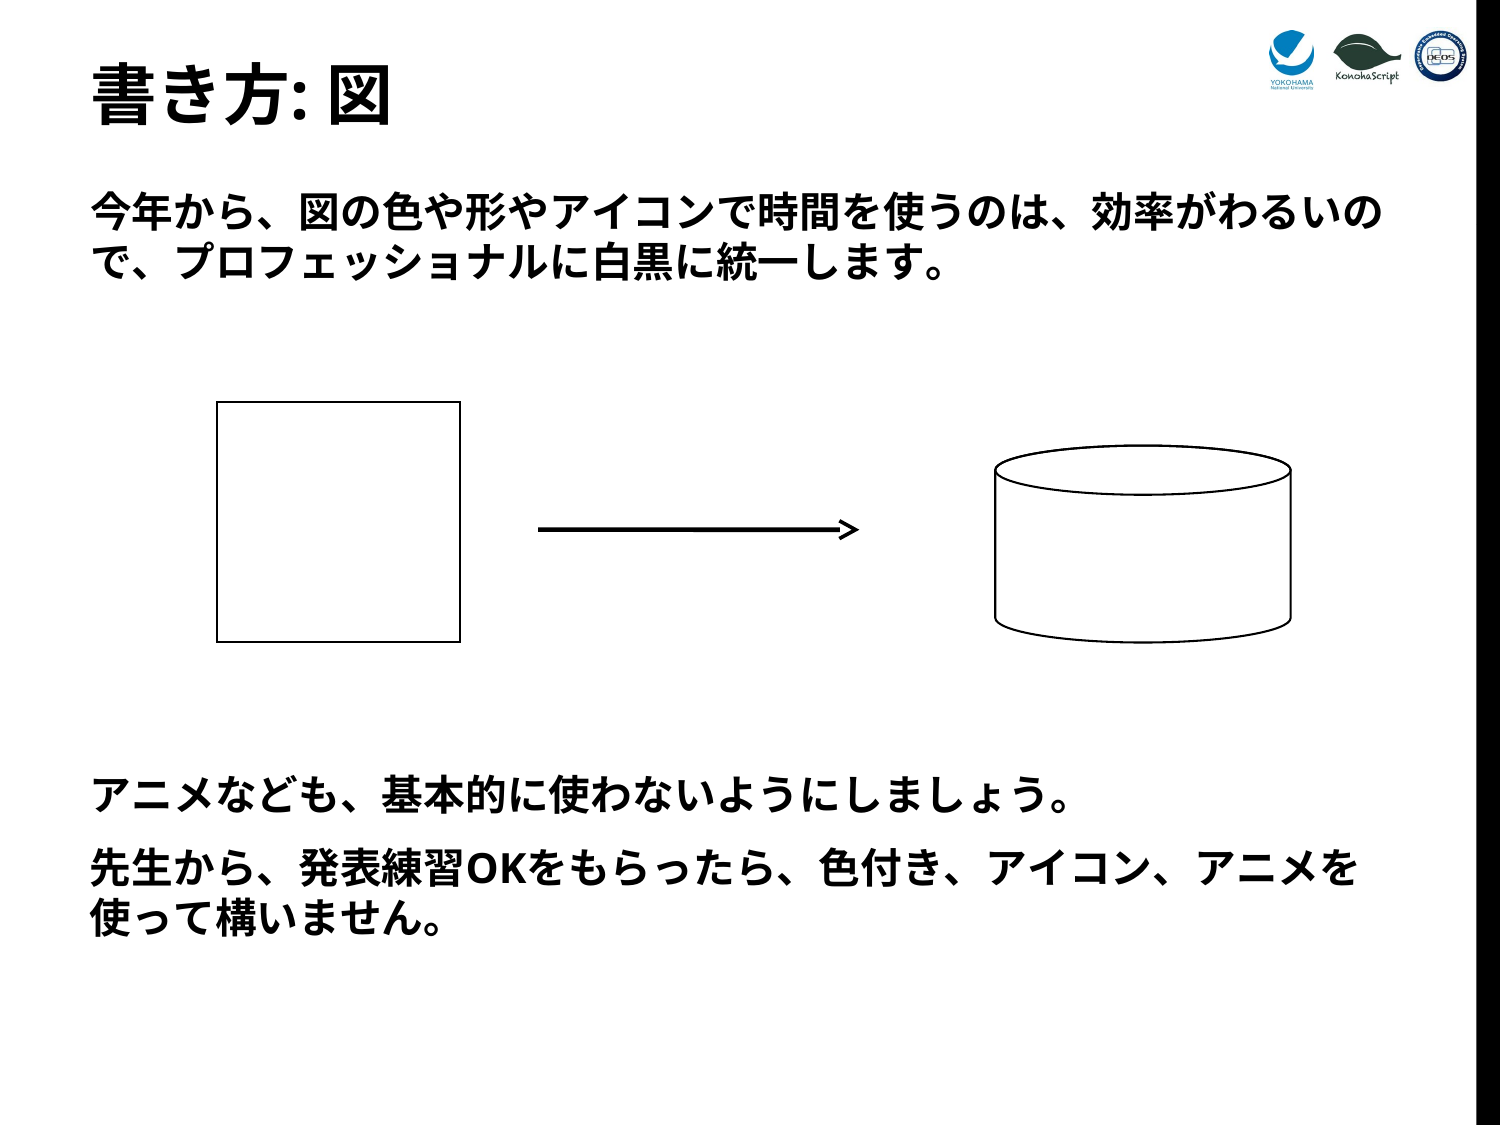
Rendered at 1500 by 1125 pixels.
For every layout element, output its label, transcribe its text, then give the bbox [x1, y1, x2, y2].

list 今年から、図の色や形やアイコンで時間を使うのは、効率がわるいので、プロフェッショナルに白黒に統一します。 [75, 177, 1428, 316]
picture [1409, 27, 1472, 87]
picture [1269, 57, 1314, 90]
title 書き方: 図 [75, 35, 1220, 141]
picture [1269, 30, 1314, 67]
text_box アニメなども、基本的に使わないようにしましょう。 先生から、発表練習OKをもらったら、色付き、アイコン、アニメを使って構いません。 [75, 761, 1428, 1019]
picture [1326, 27, 1408, 88]
